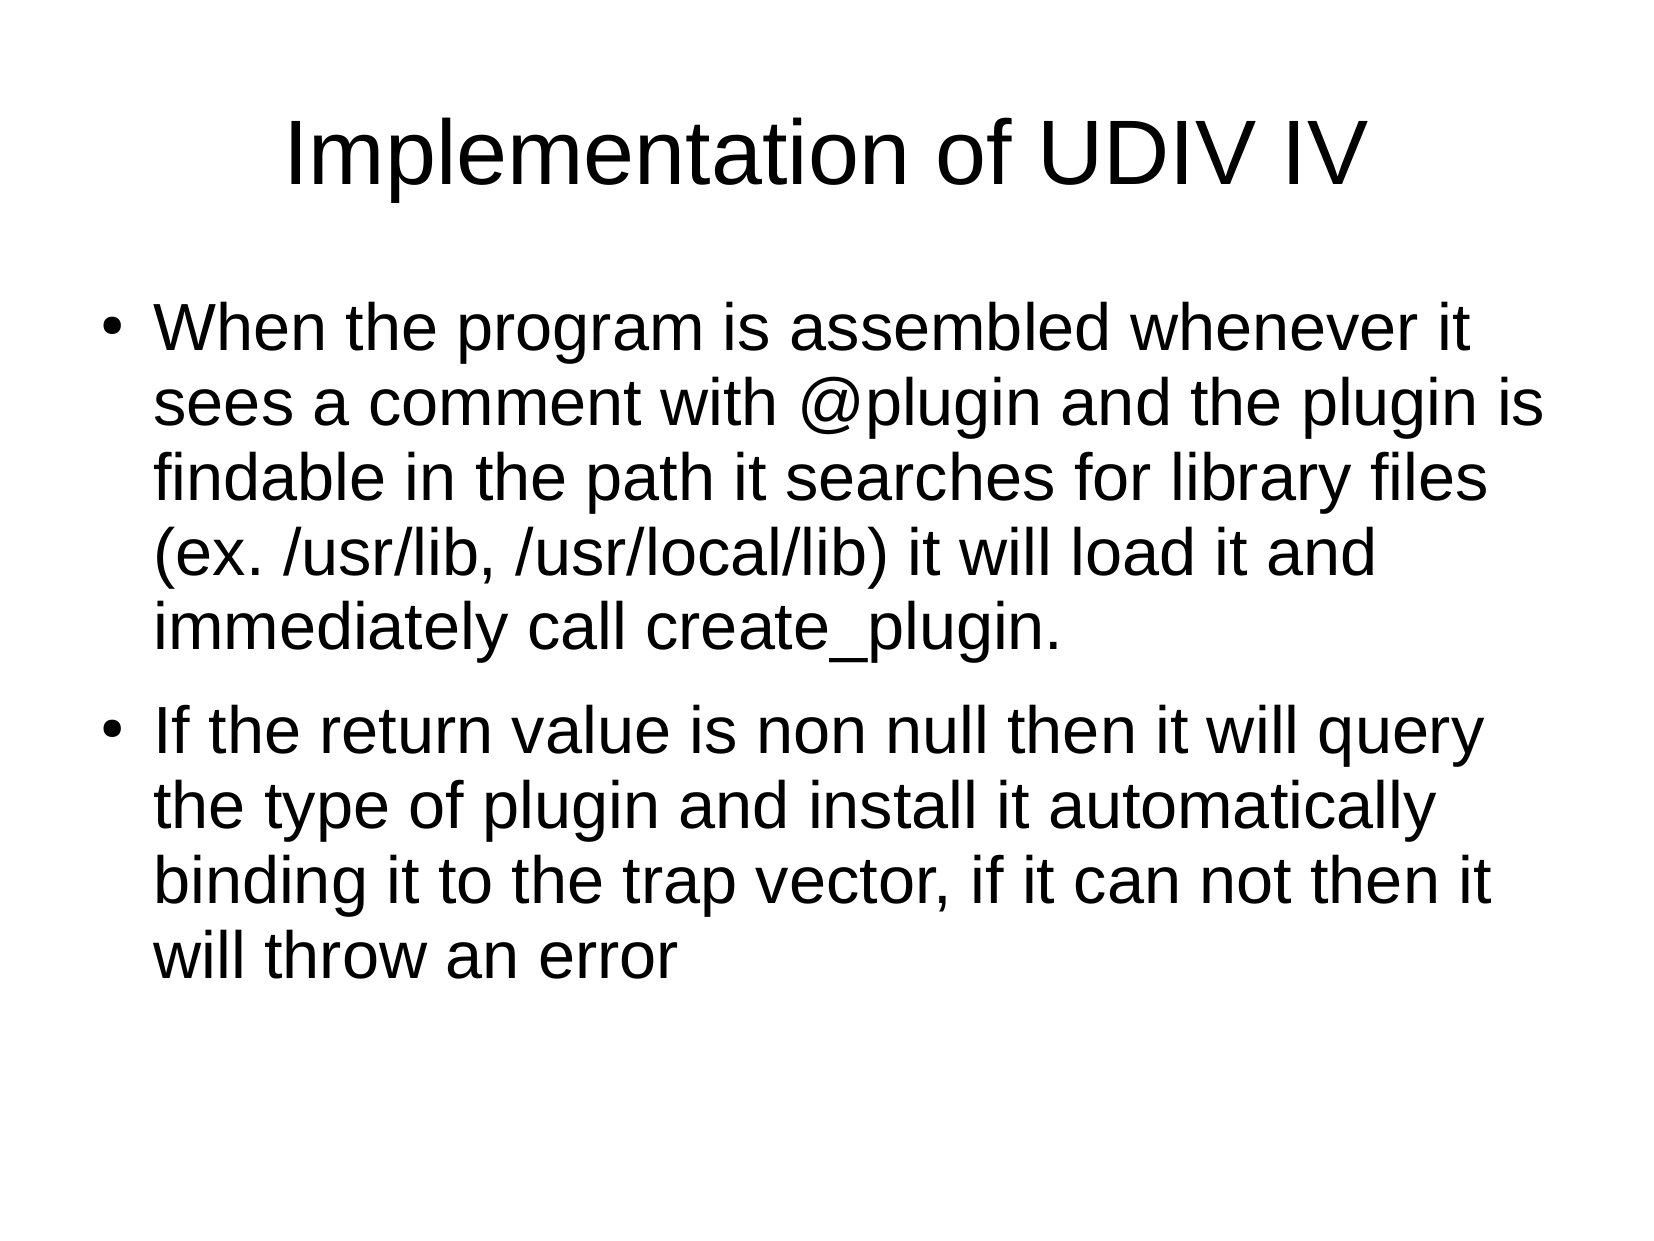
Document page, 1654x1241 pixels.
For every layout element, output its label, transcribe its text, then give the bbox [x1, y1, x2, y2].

list When the program is assembled whenever it sees a comment with @plugin and the plugin is findable in the path it searches for library files (ex. /usr/lib, /usr/local/lib) it will load it and immediately call create_plugin. If the return value is non null then it will query the type of plugin and install it automatically binding it to the trap vector, if it can not then it will throw an error [82, 290, 1571, 1010]
title Implementation of UDIV IV [82, 49, 1571, 257]
